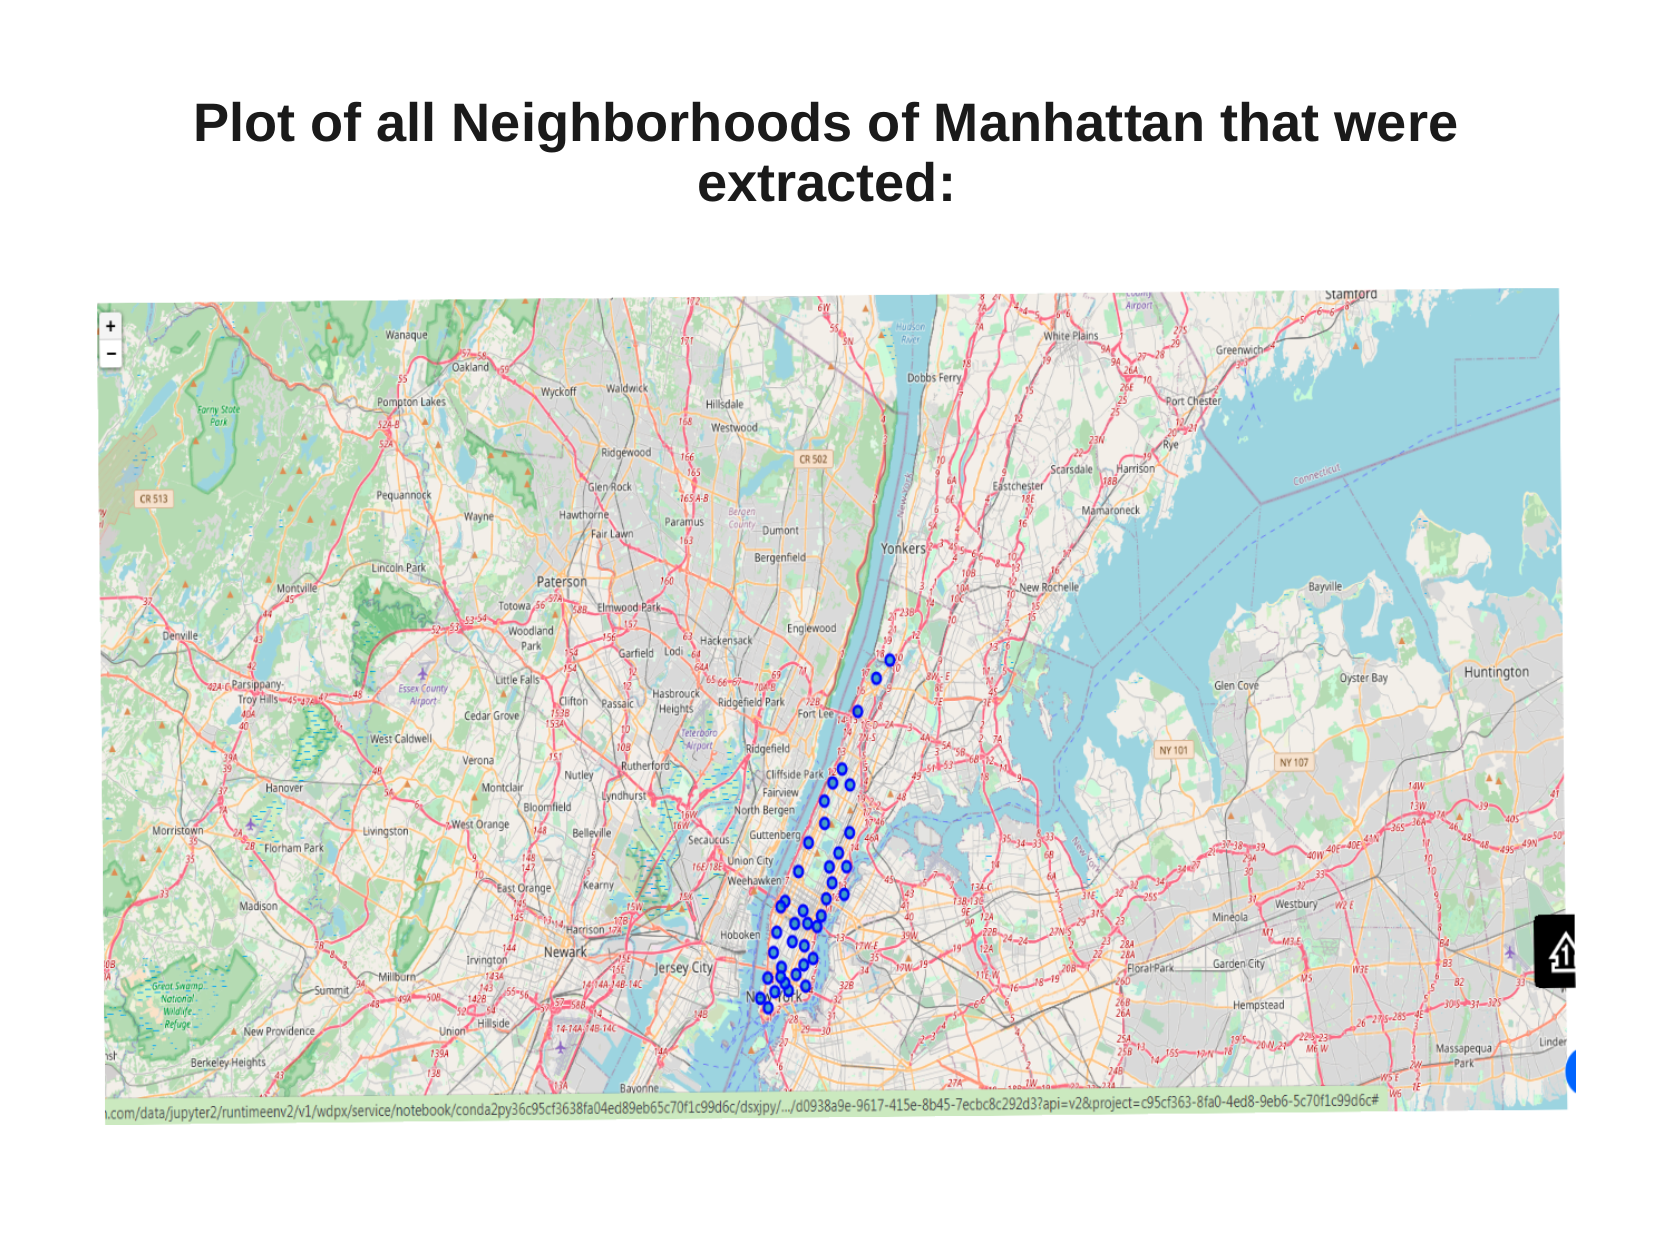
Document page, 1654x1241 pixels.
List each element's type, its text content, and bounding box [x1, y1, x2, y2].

picture [96, 287, 1576, 1126]
title Plot of all Neighborhoods of Manhattan that were extracted: [82, 49, 1571, 257]
